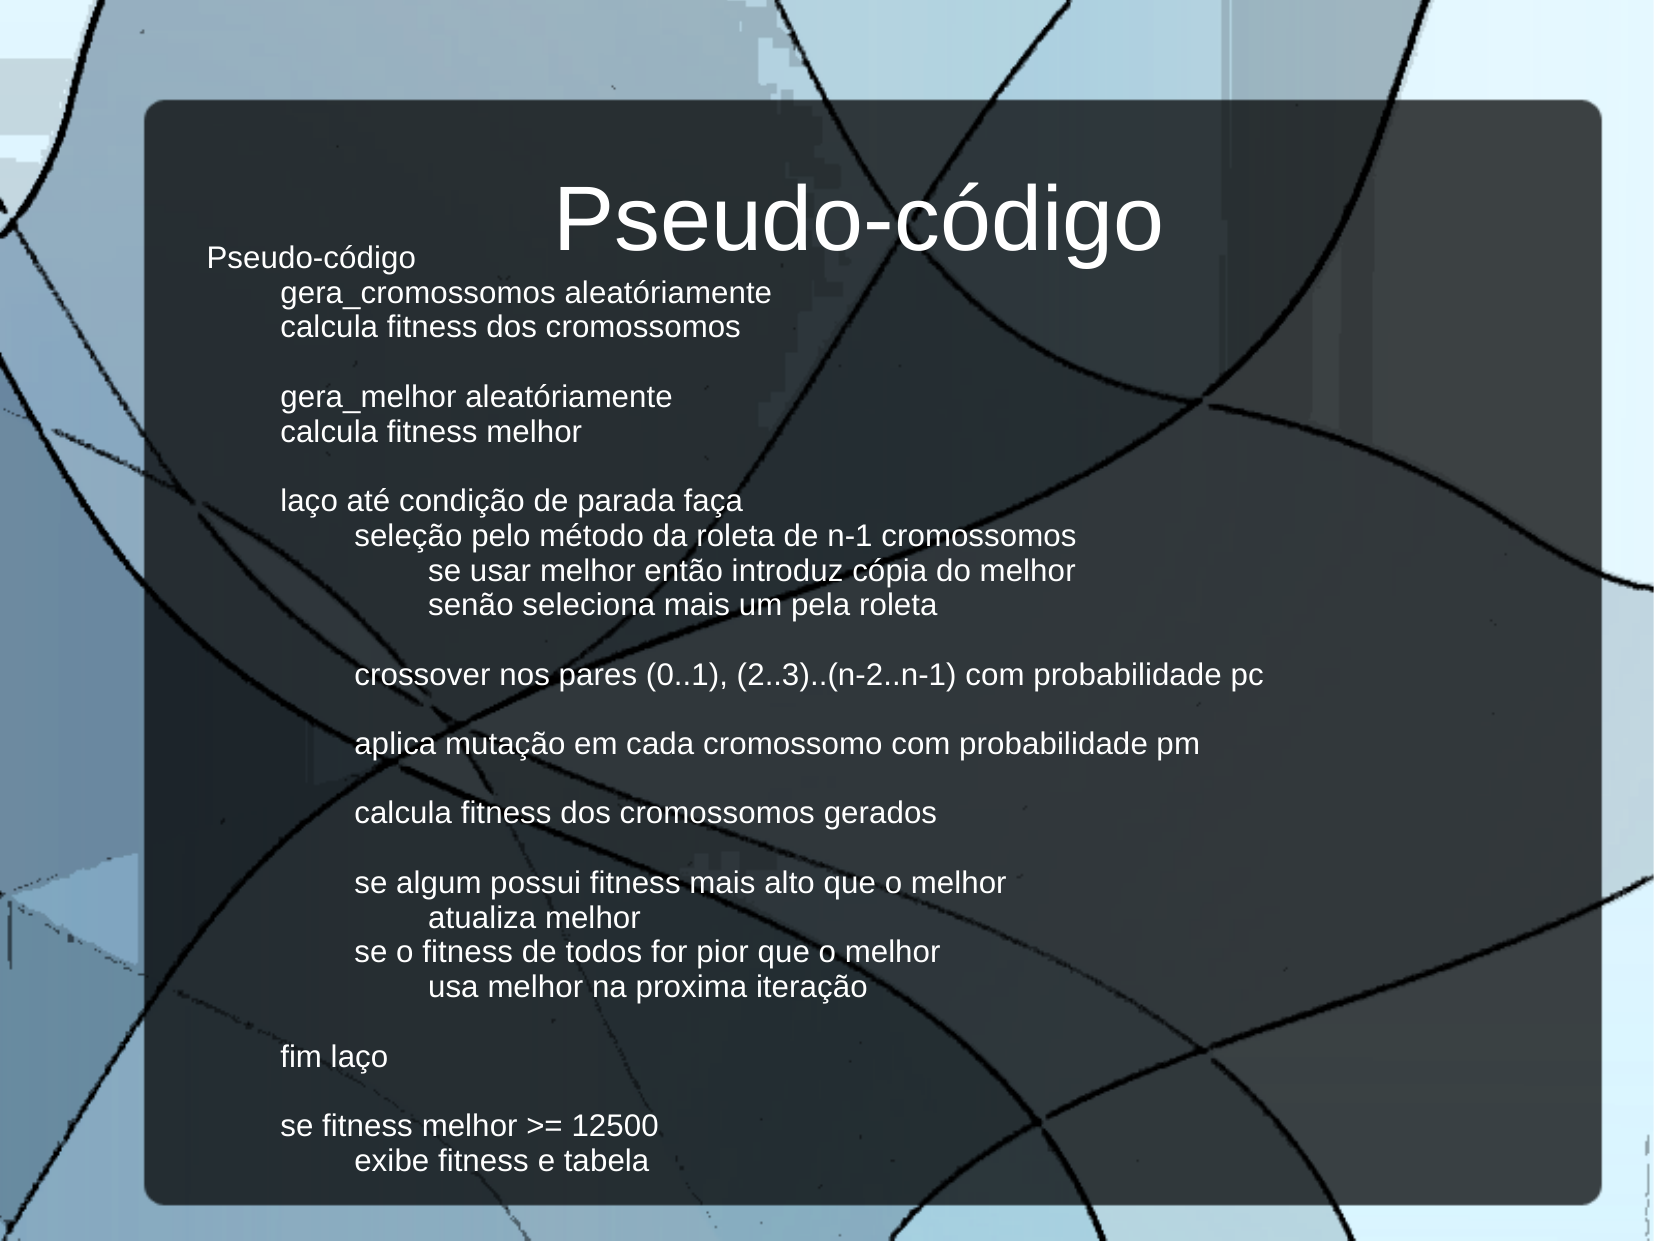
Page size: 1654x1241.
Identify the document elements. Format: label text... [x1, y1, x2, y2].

picture [0, 0, 1654, 1241]
subtitle Pseudo-código gera_cromossomos aleatóriamente calcula fitness dos cromossomos gera_melhor aleatóriamente calcula fitness melhor laço até condição de parada faça seleção pelo método da roleta de n-1 cromossomos se usar melhor então introduz cópia do melhor senão seleciona mais um pela roleta crossover nos pares (0..1), (2..3)..(n-2..n-1) com probabilidade pc aplica mutação em cada cromossomo com probabilidade pm calcula fitness dos cromossomos gerados se algum possui fitness mais alto que o melhor atualiza melhor se o fitness de todos for pior que o melhor usa melhor na proxima iteração fim laço se fitness melhor >= 12500 exibe fitness e tabela [206, 236, 1571, 1182]
title Pseudo-código [147, 118, 1571, 320]
